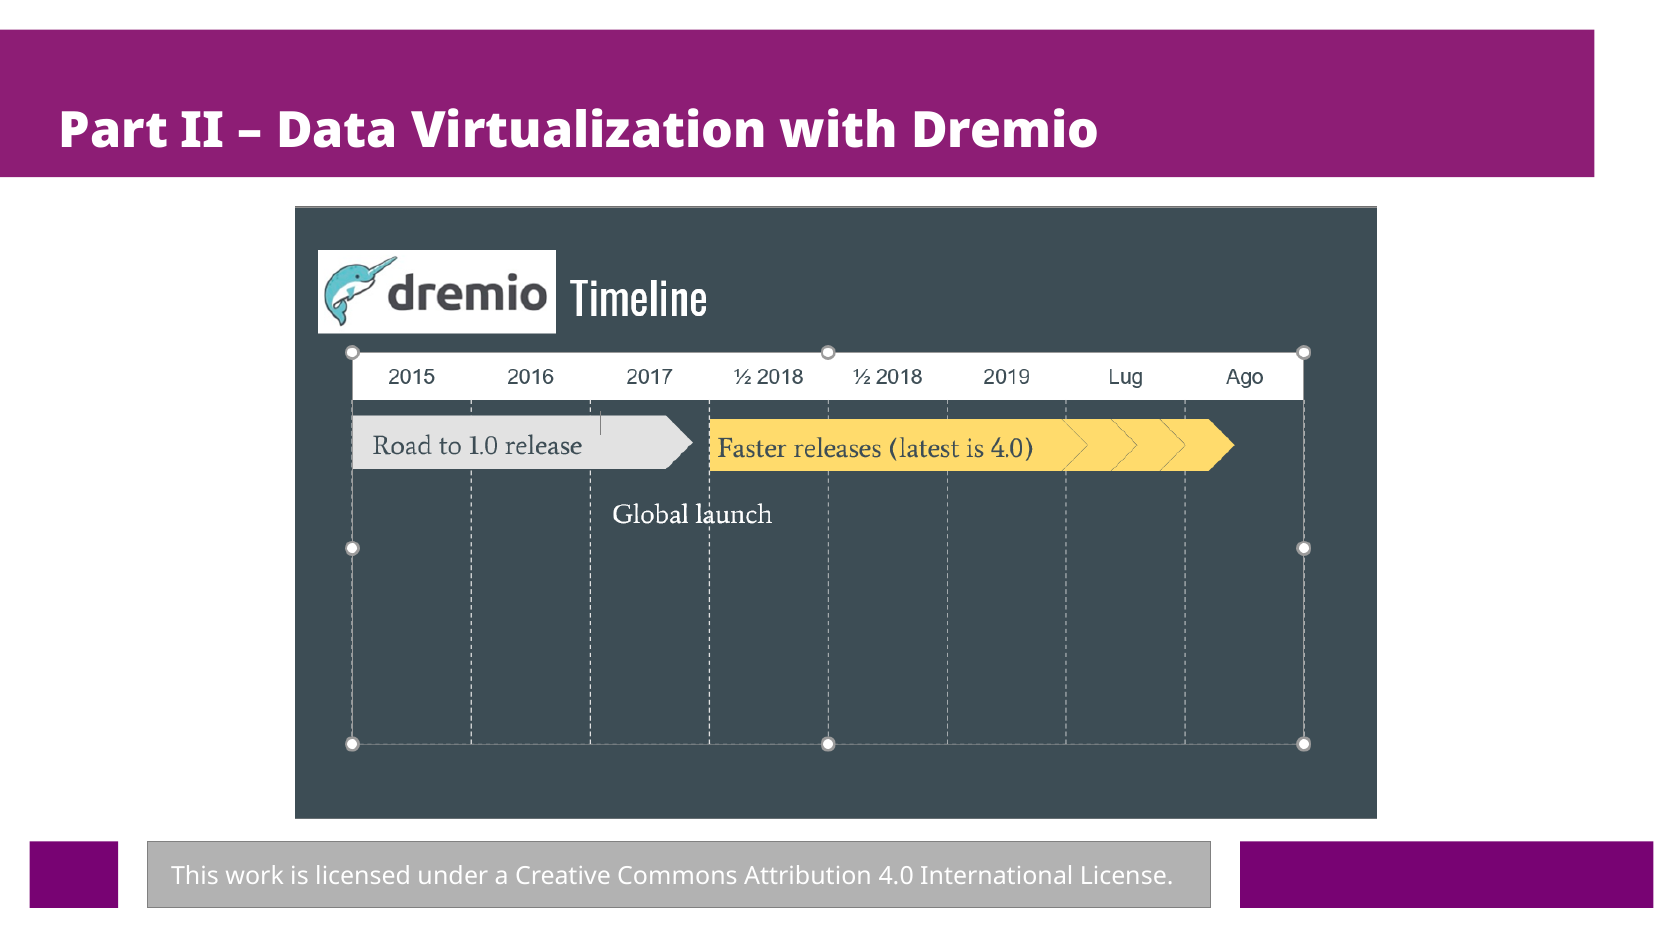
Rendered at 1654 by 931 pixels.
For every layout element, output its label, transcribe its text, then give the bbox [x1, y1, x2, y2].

title Part II – Data Virtualization with Dremio [59, 44, 1595, 163]
picture [295, 206, 1377, 819]
